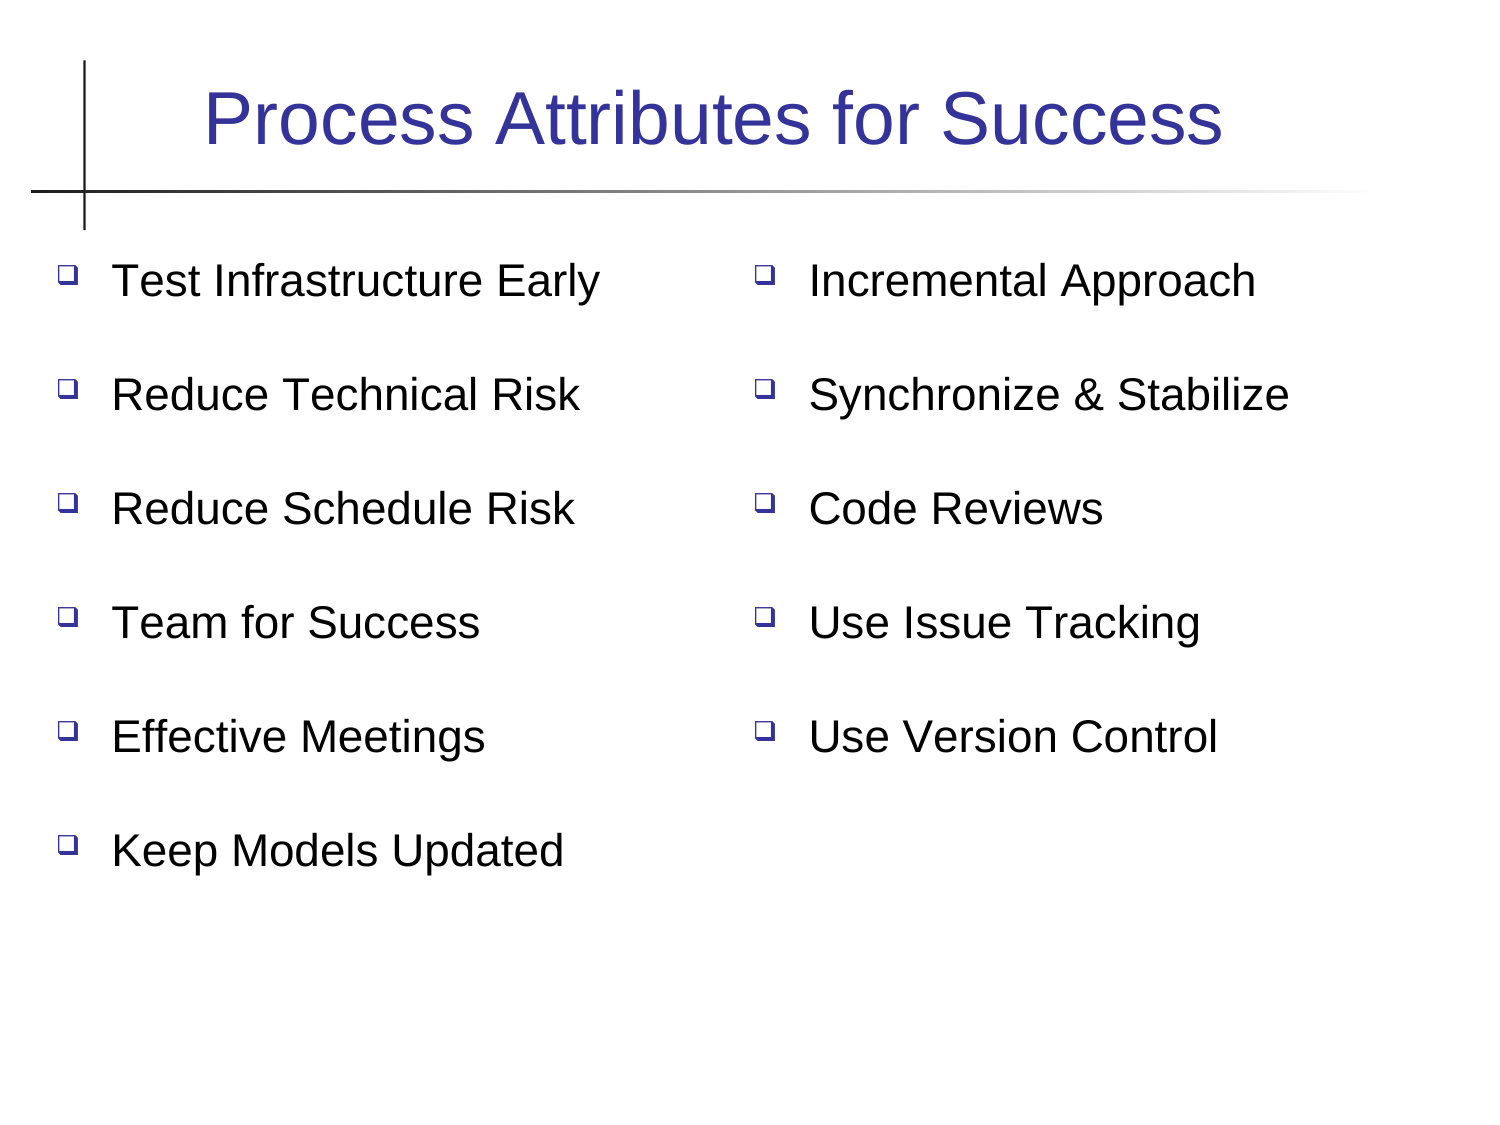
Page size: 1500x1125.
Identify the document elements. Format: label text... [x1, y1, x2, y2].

title Process Attributes for Success [76, 42, 1352, 168]
list Incremental Approach Synchronize & Stabilize Code Reviews Use Issue Tracking Use Version Control [738, 243, 1364, 956]
list Test Infrastructure Early Reduce Technical Risk Reduce Schedule Risk Team for Success Effective Meetings Keep Models Updated [41, 243, 717, 956]
